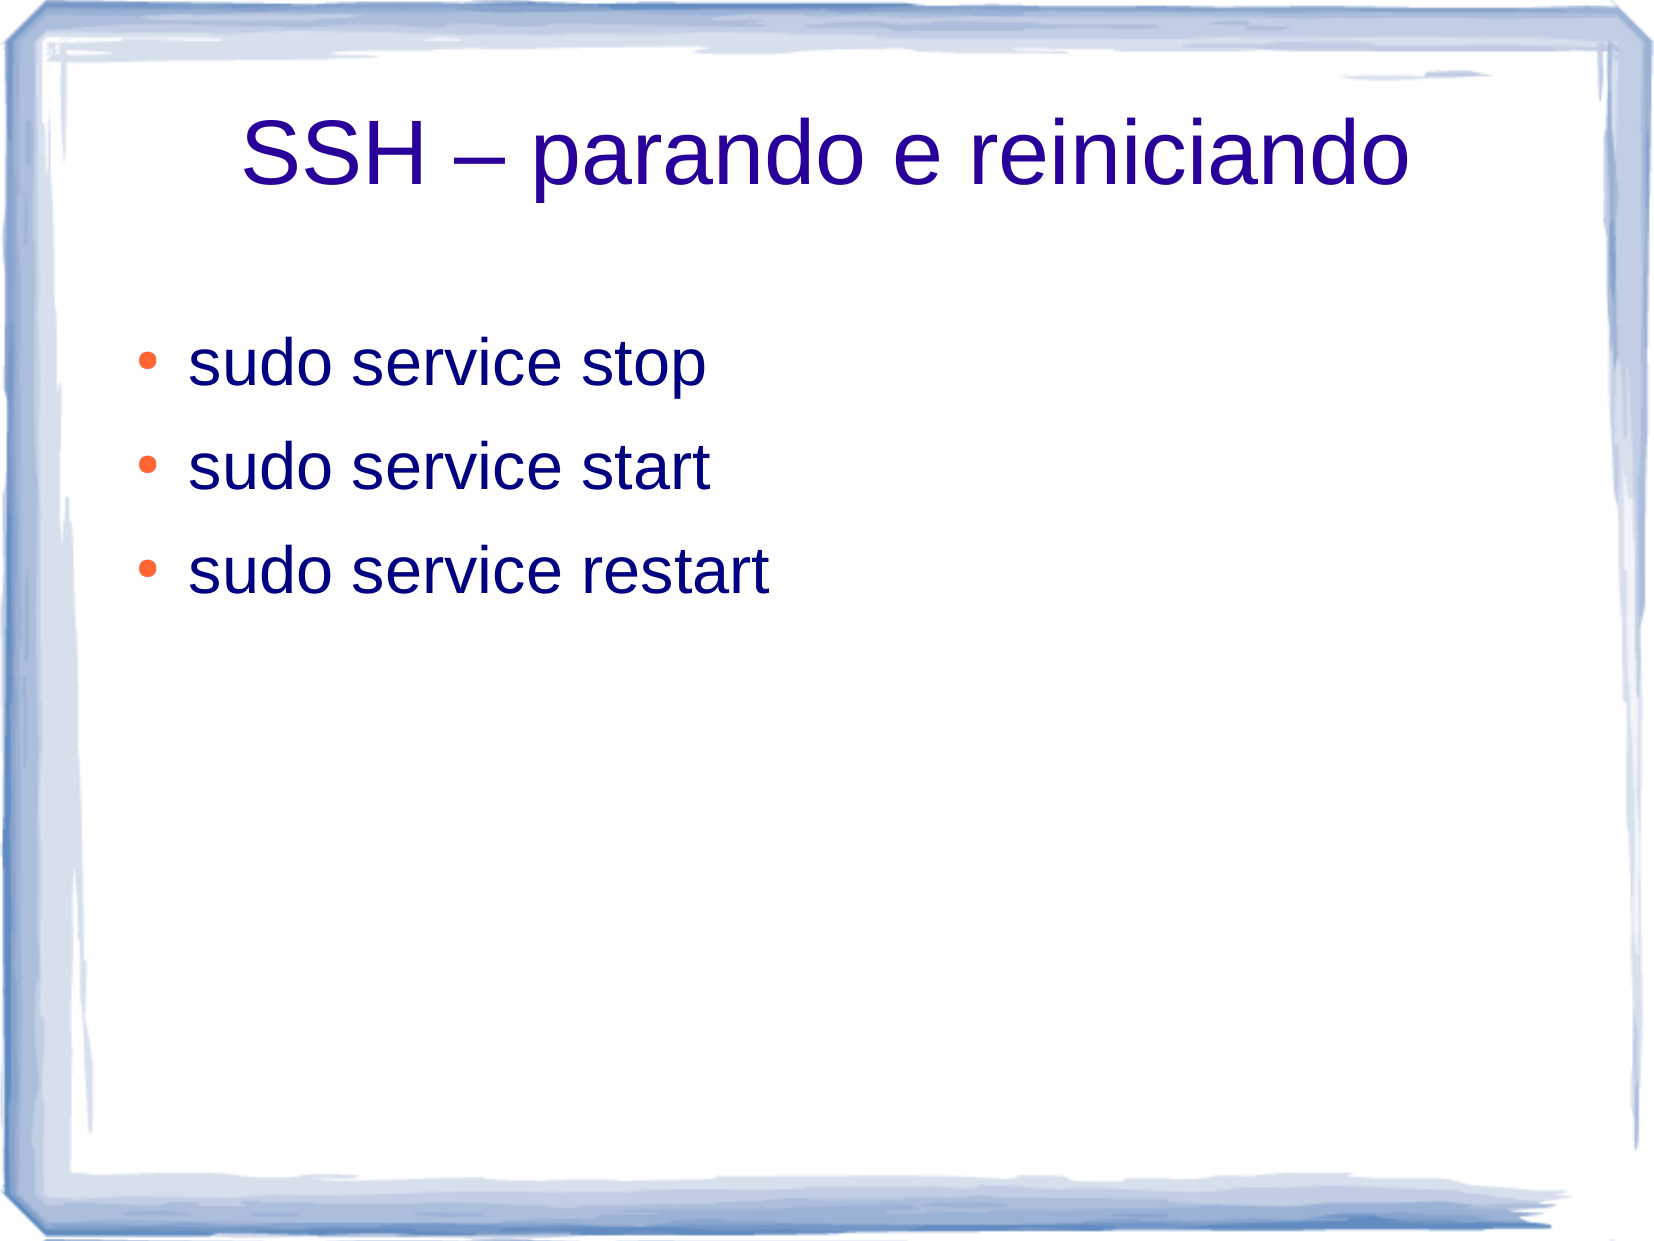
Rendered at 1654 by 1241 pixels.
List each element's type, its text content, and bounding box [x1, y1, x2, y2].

title SSH – parando e reiniciando [82, 49, 1571, 257]
picture [0, 0, 1654, 1241]
list sudo service stop sudo service start sudo service restart [118, 324, 1571, 1045]
